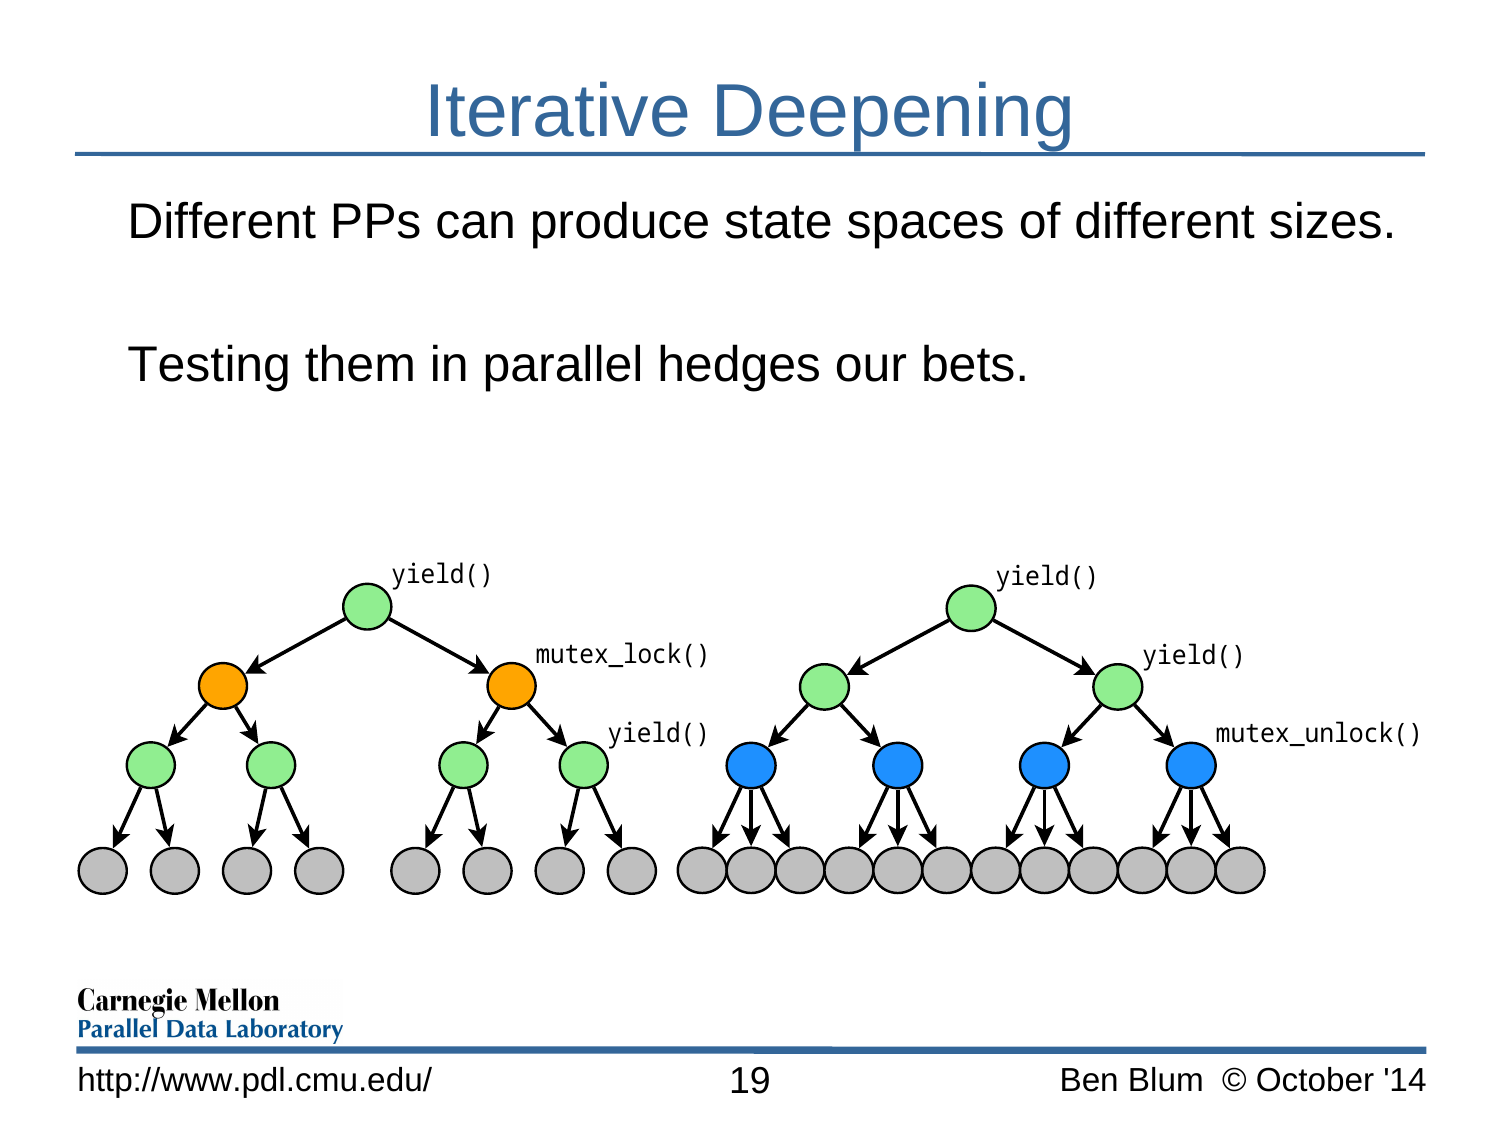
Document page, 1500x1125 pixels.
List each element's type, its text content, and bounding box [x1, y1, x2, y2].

picture [75, 558, 112, 896]
list Different PPs can produce state spaces of different sizes. Testing them in parallel hedges our bets. [112, 181, 1426, 938]
title Iterative Deepening [112, 49, 1388, 163]
picture [77, 979, 343, 1044]
